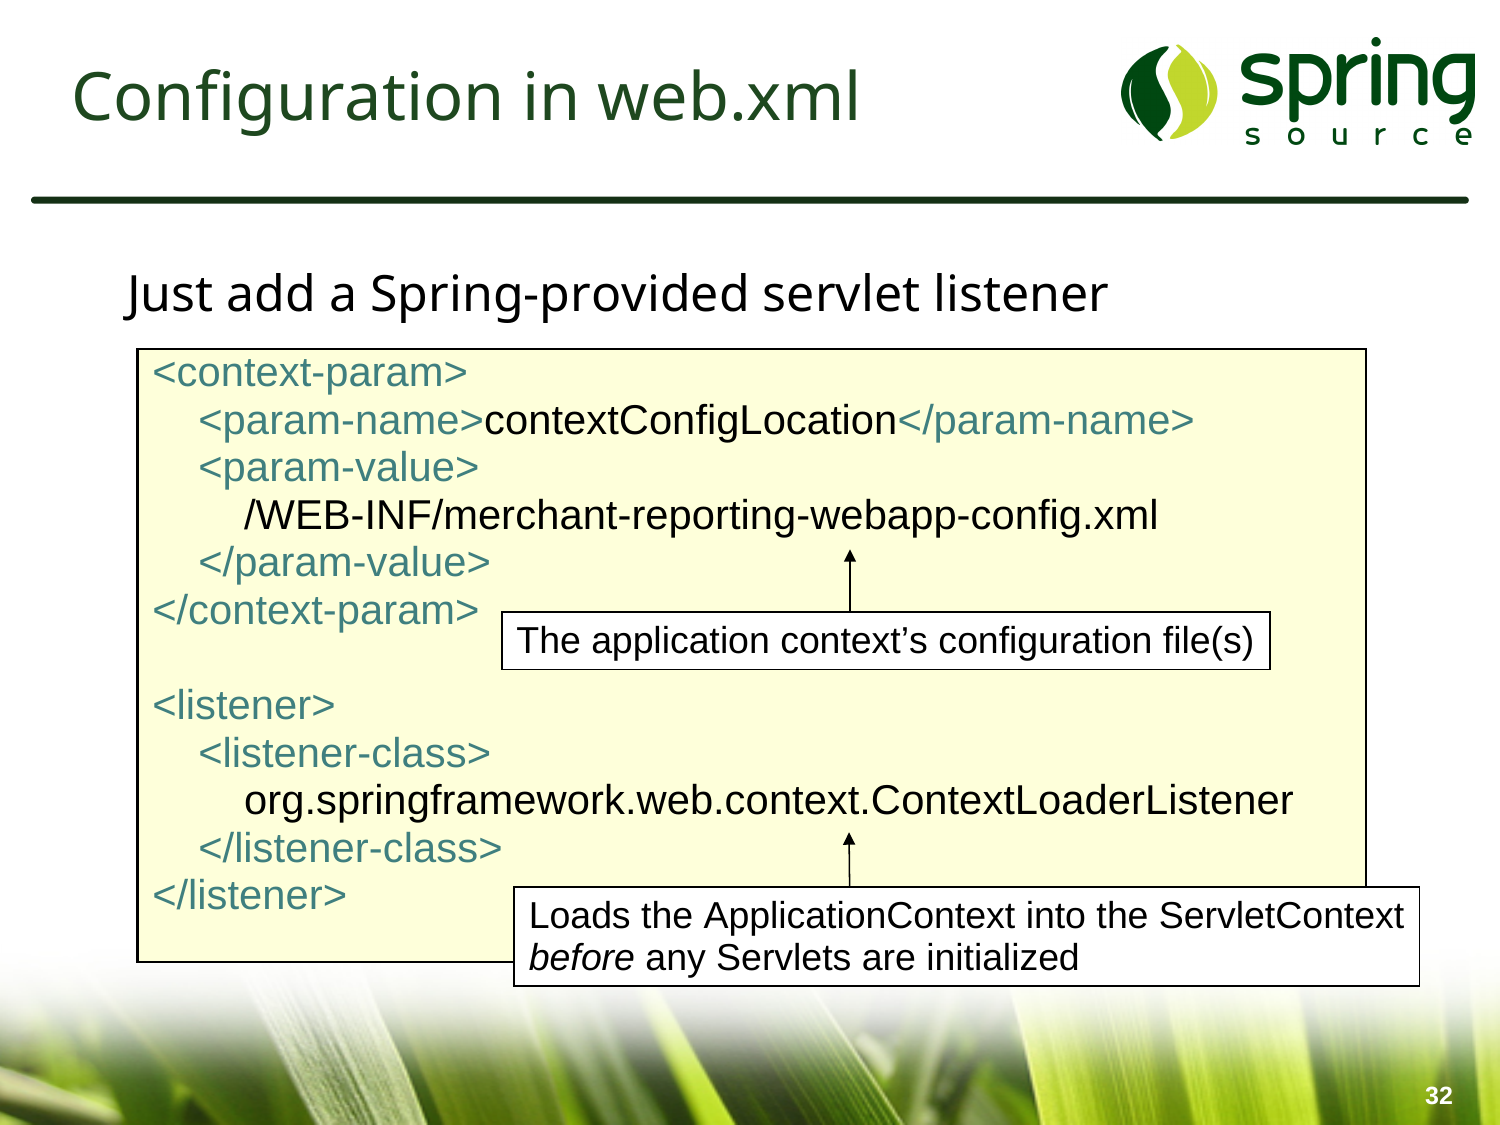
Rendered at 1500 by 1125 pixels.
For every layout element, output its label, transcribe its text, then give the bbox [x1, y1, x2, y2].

text_box The application context’s configuration file(s) [501, 611, 1270, 670]
picture [0, 944, 1500, 1125]
list Just add a Spring-provided servlet listener [112, 249, 1388, 926]
picture [1121, 37, 1475, 145]
text_box Loads the ApplicationContext into the ServletContext before any Servlets are initialized [514, 886, 1420, 987]
title Configuration in web.xml [56, 13, 1089, 176]
text_box <context-param> <param-name>contextConfigLocation</param-name> <param-value> /WEB-INF/merchant-reporting-webapp-config.xml </param-value> </context-param> <listener> <listener-class> org.springframework.web.context.ContextLoaderListener </listener-class> </listener> [137, 349, 1366, 962]
